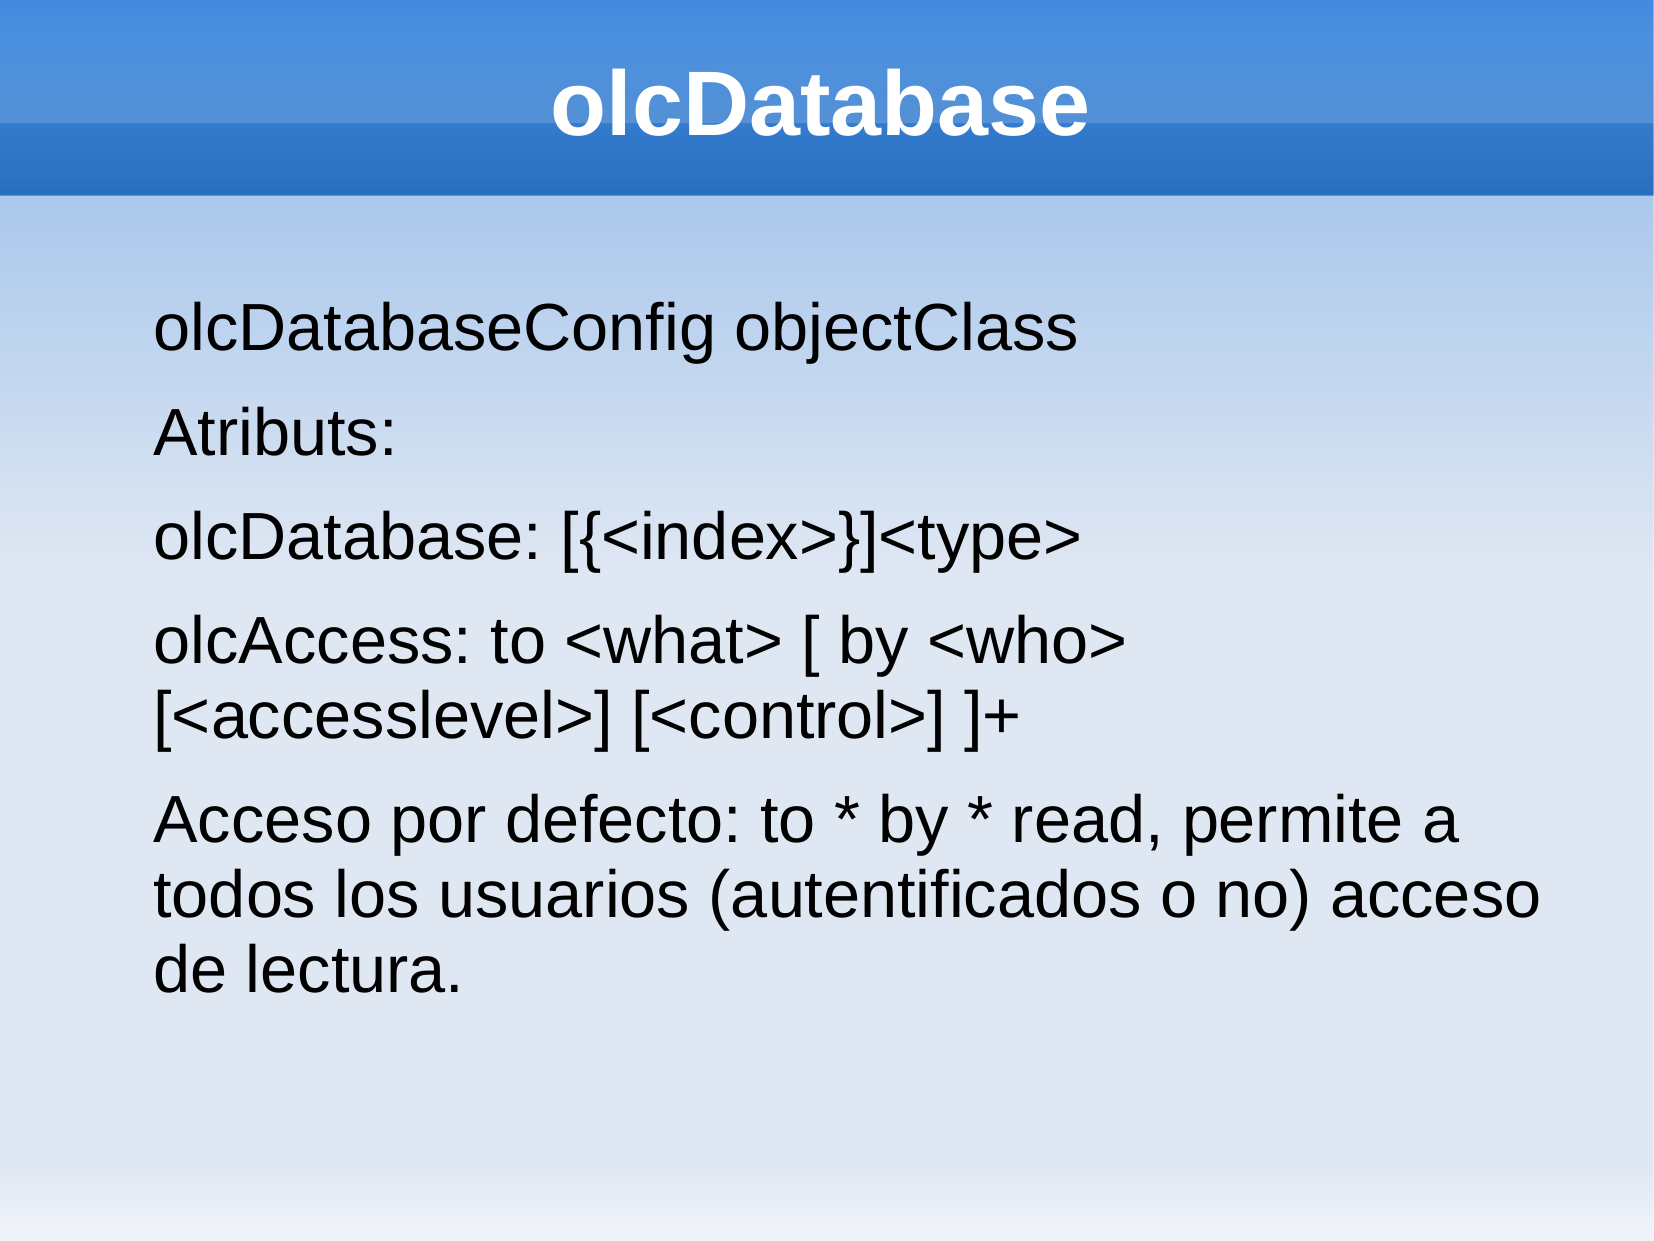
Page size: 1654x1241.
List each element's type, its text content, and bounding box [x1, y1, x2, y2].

title olcDatabase [76, 0, 1565, 208]
picture [0, 0, 1654, 1241]
list olcDatabaseConfig objectClass Atributs: olcDatabase: [{<index>}]<type> olcAccess: to <what> [ by <who> [<accesslevel>] [<control>] ]+ Acceso por defecto: to * by * read, permite a todos los usuarios (autentificados o no) acceso de lectura. [82, 290, 1571, 1109]
